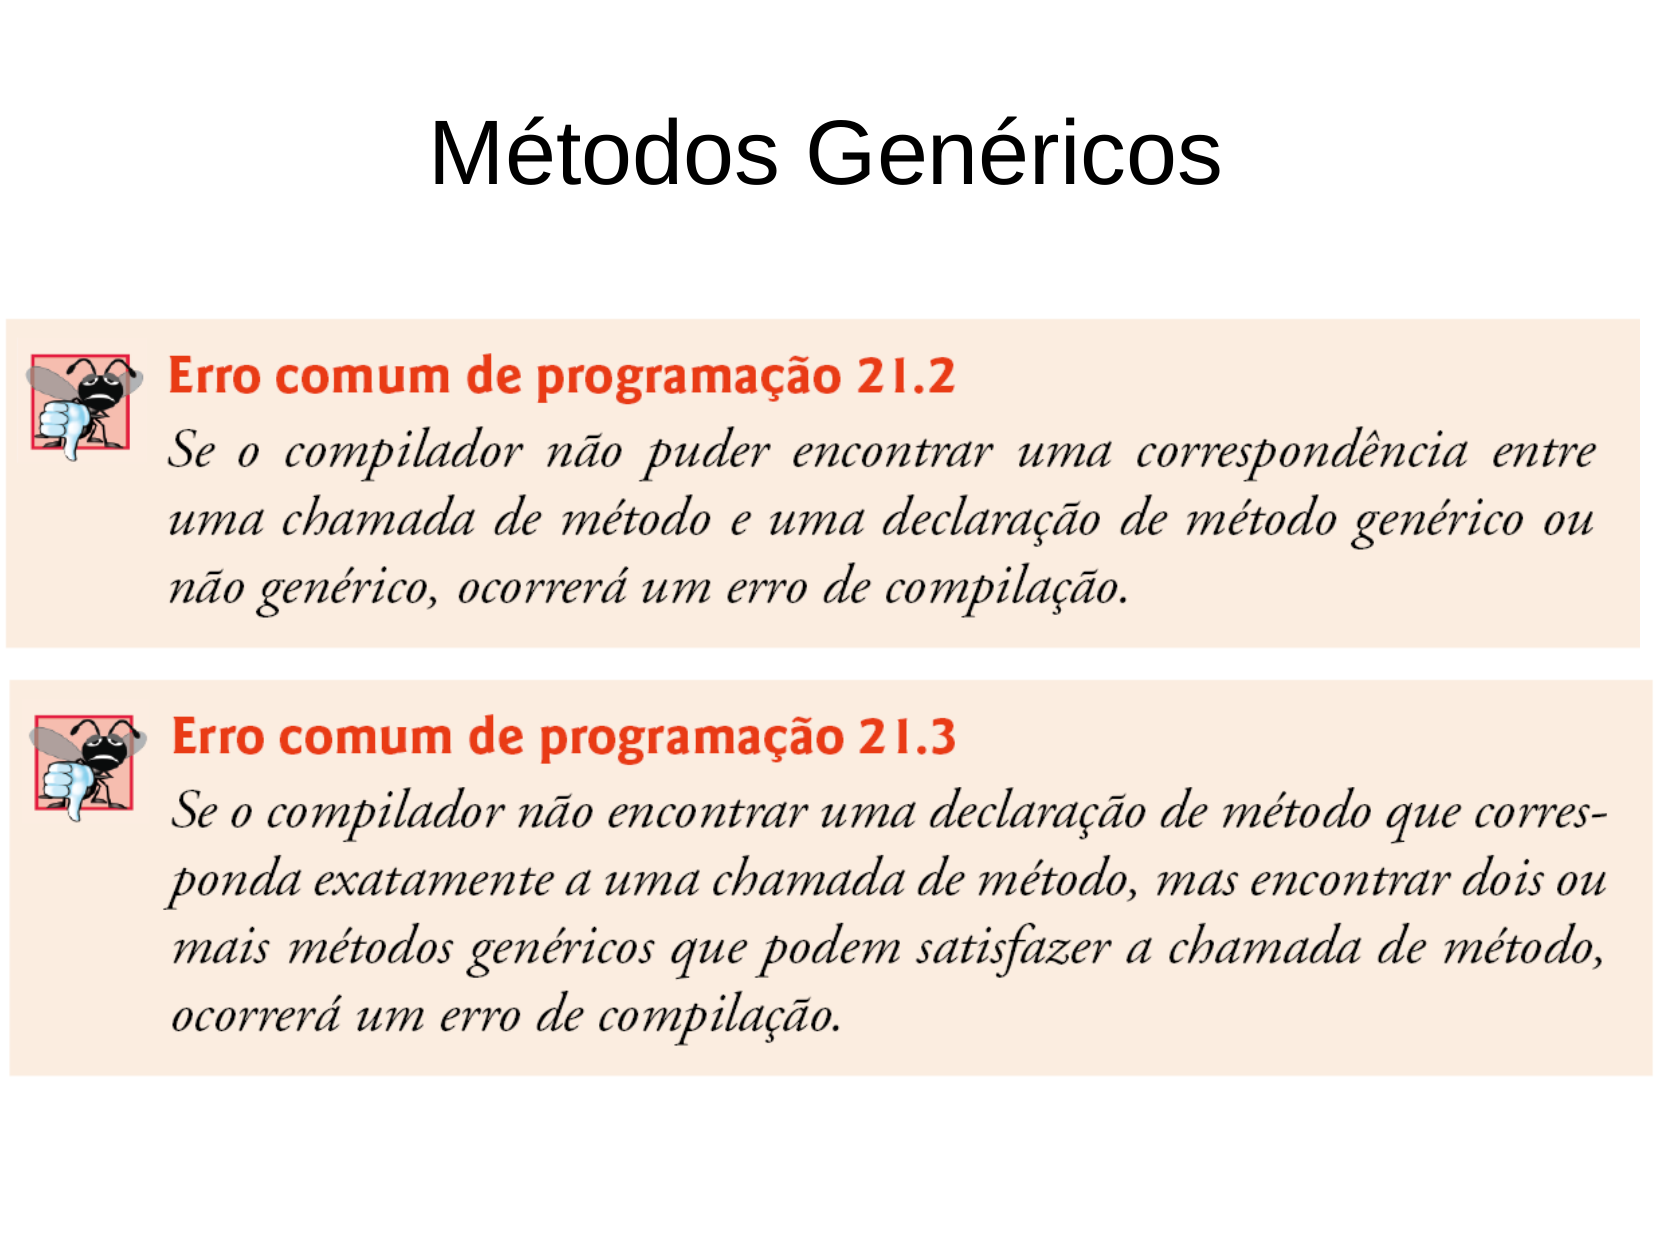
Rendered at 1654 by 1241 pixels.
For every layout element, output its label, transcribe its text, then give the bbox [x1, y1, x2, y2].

picture [9, 679, 1654, 1077]
title Métodos Genéricos [82, 49, 1571, 257]
picture [5, 318, 1640, 649]
